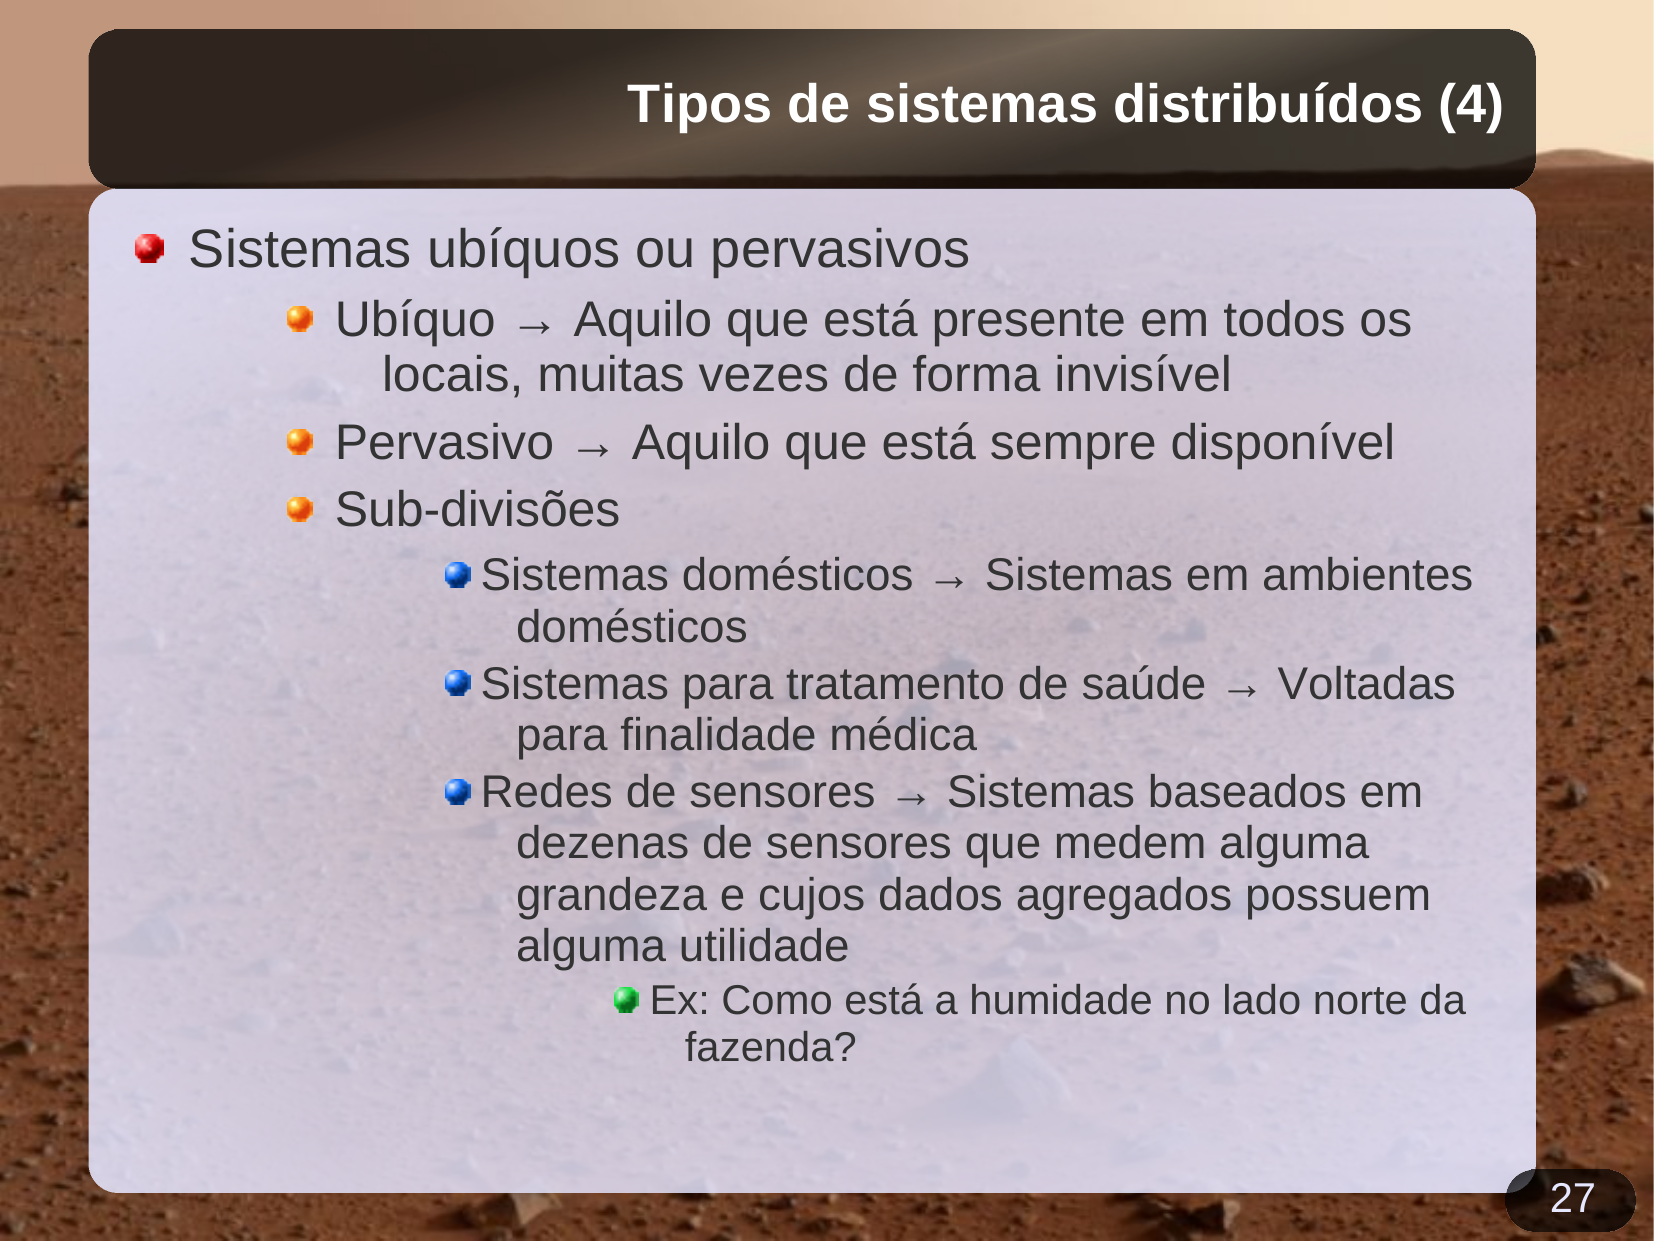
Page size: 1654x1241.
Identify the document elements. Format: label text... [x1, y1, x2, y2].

list Sistemas ubíquos ou pervasivos Ubíquo → Aquilo que está presente em todos os locais, muitas vezes de forma invisível Pervasivo → Aquilo que está sempre disponível Sub-divisões Sistemas domésticos → Sistemas em ambientes domésticos Sistemas para tratamento de saúde → Voltadas para finalidade médica Redes de sensores → Sistemas baseados em dezenas de sensores que medem alguma grandeza e cujos dados agregados possuem alguma utilidade Ex: Como está a humidade no lado norte da fazenda? [118, 218, 1477, 1164]
picture [0, 0, 1654, 1241]
title Tipos de sistemas distribuídos (4) [118, 59, 1506, 148]
